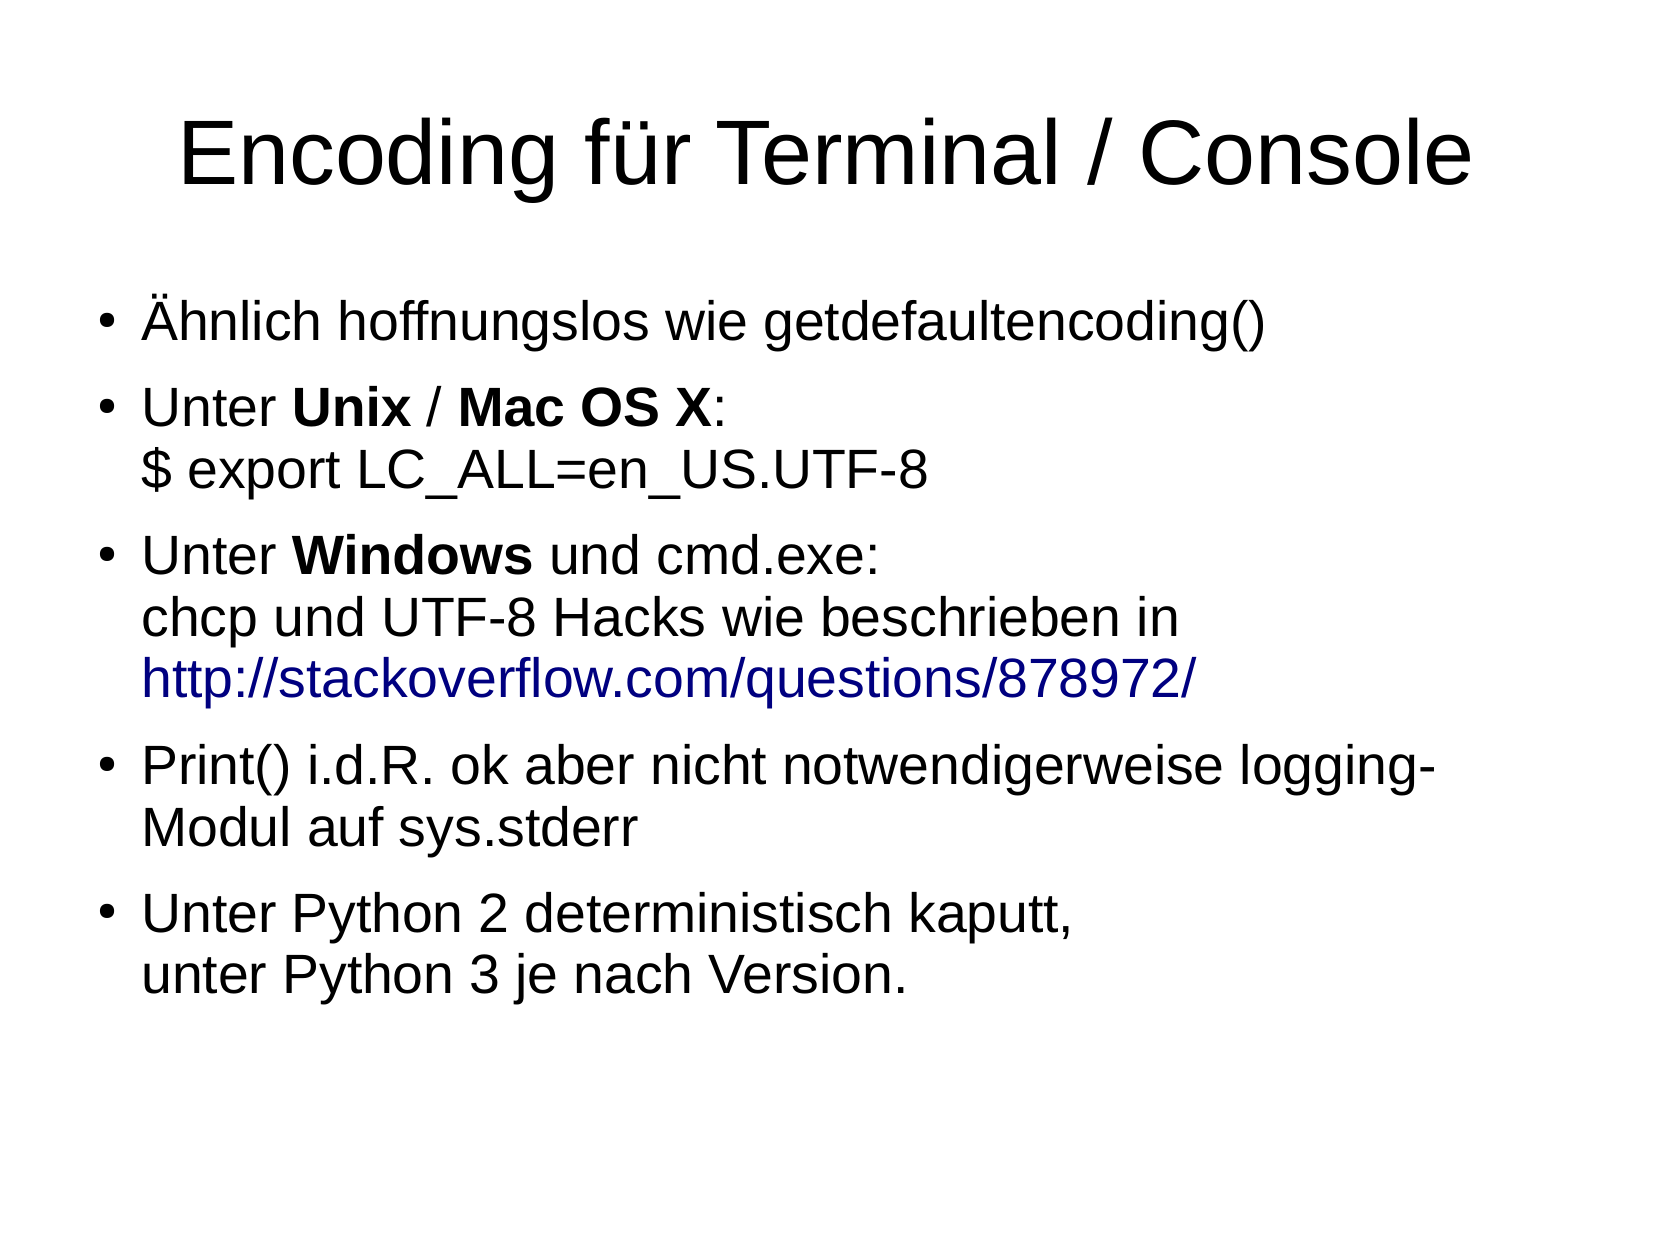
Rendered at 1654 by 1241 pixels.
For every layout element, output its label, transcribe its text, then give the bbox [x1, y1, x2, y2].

list Ähnlich hoffnungslos wie getdefaultencoding() Unter Unix / Mac OS X: $ export LC_ALL=en_US.UTF-8 Unter Windows und cmd.exe: chcp und UTF-8 Hacks wie beschrieben in http://stackoverflow.com/questions/878972/ Print() i.d.R. ok aber nicht notwendigerweise logging-Modul auf sys.stderr Unter Python 2 deterministisch kaputt, unter Python 3 je nach Version. [82, 290, 1571, 1010]
title Encoding für Terminal / Console [82, 49, 1571, 257]
